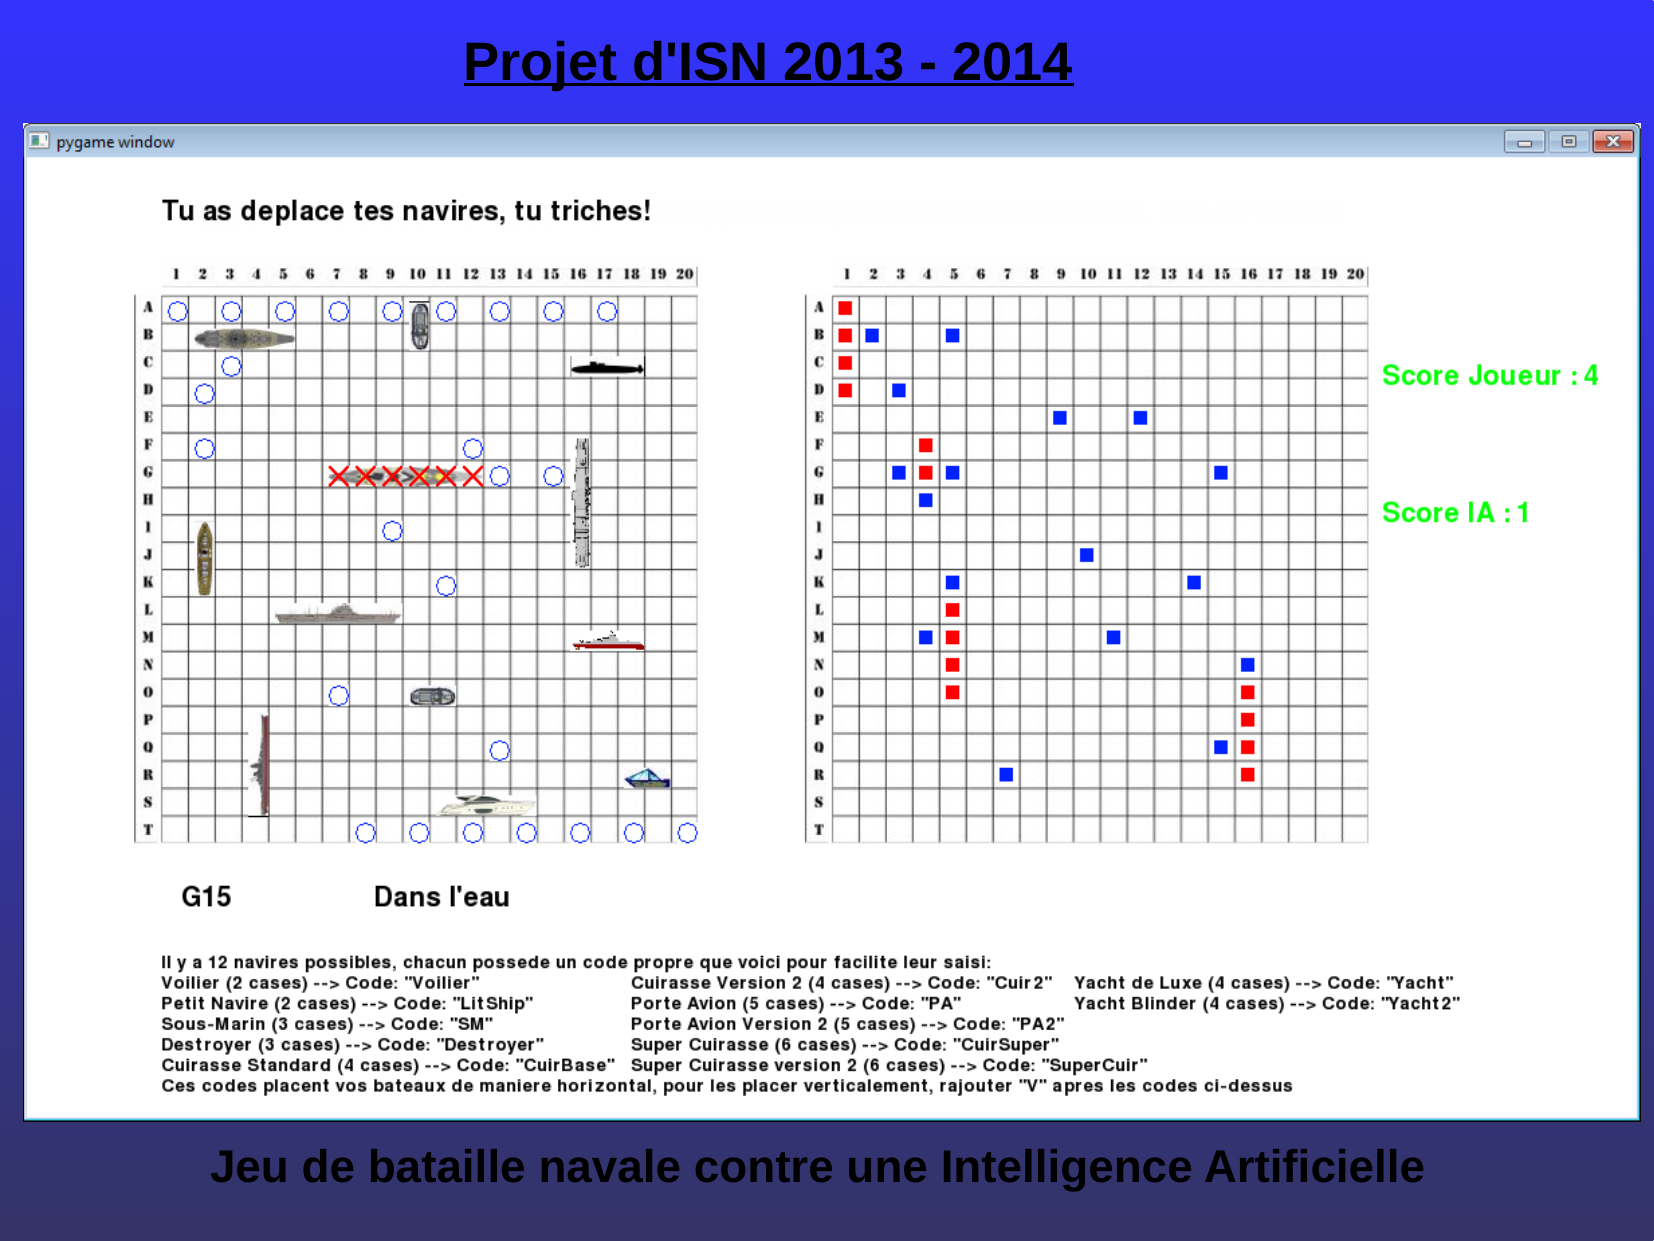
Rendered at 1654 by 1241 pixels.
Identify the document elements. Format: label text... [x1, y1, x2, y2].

text_box Projet d'ISN 2013 - 2014 [448, 23, 1134, 123]
text_box Jeu de bataille navale contre une Intelligence Artificielle [195, 1133, 1441, 1201]
picture [23, 123, 1641, 1123]
